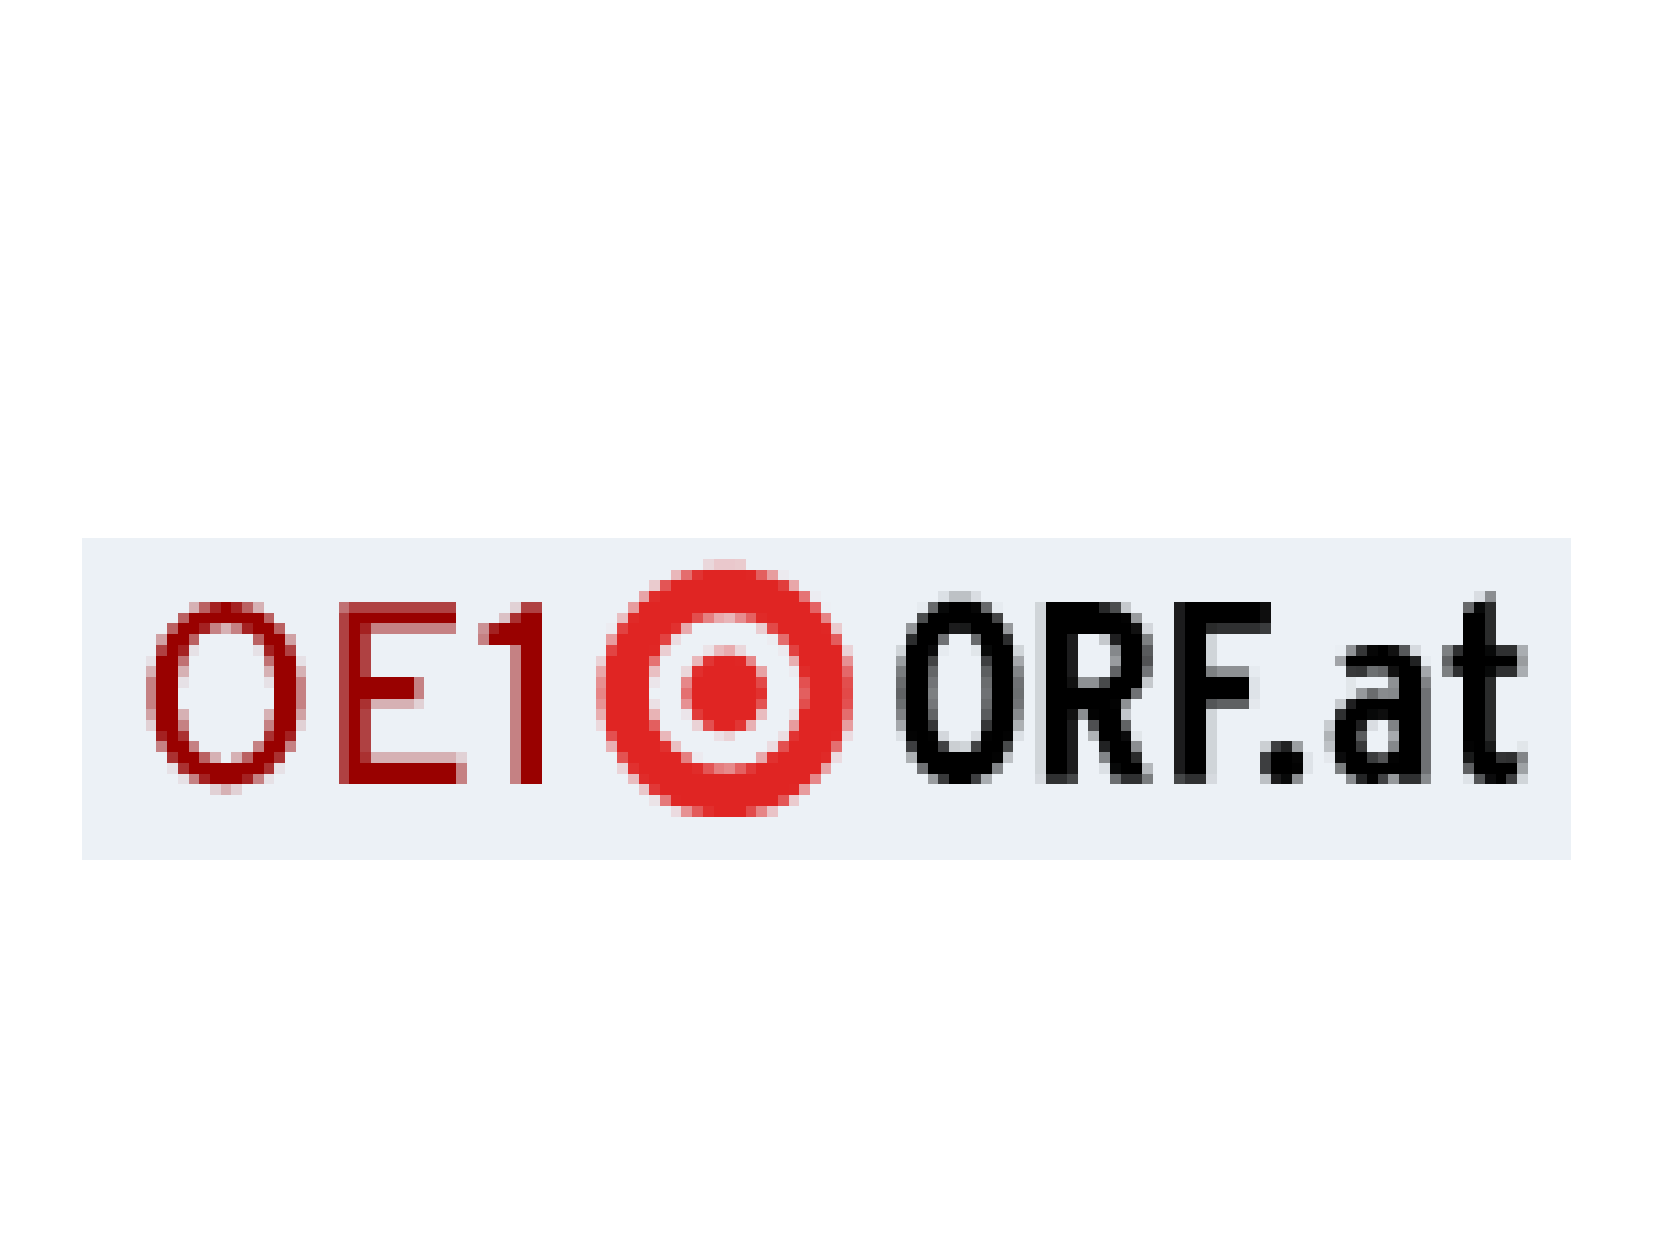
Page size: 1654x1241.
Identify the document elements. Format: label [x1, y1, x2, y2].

picture [82, 538, 1571, 860]
